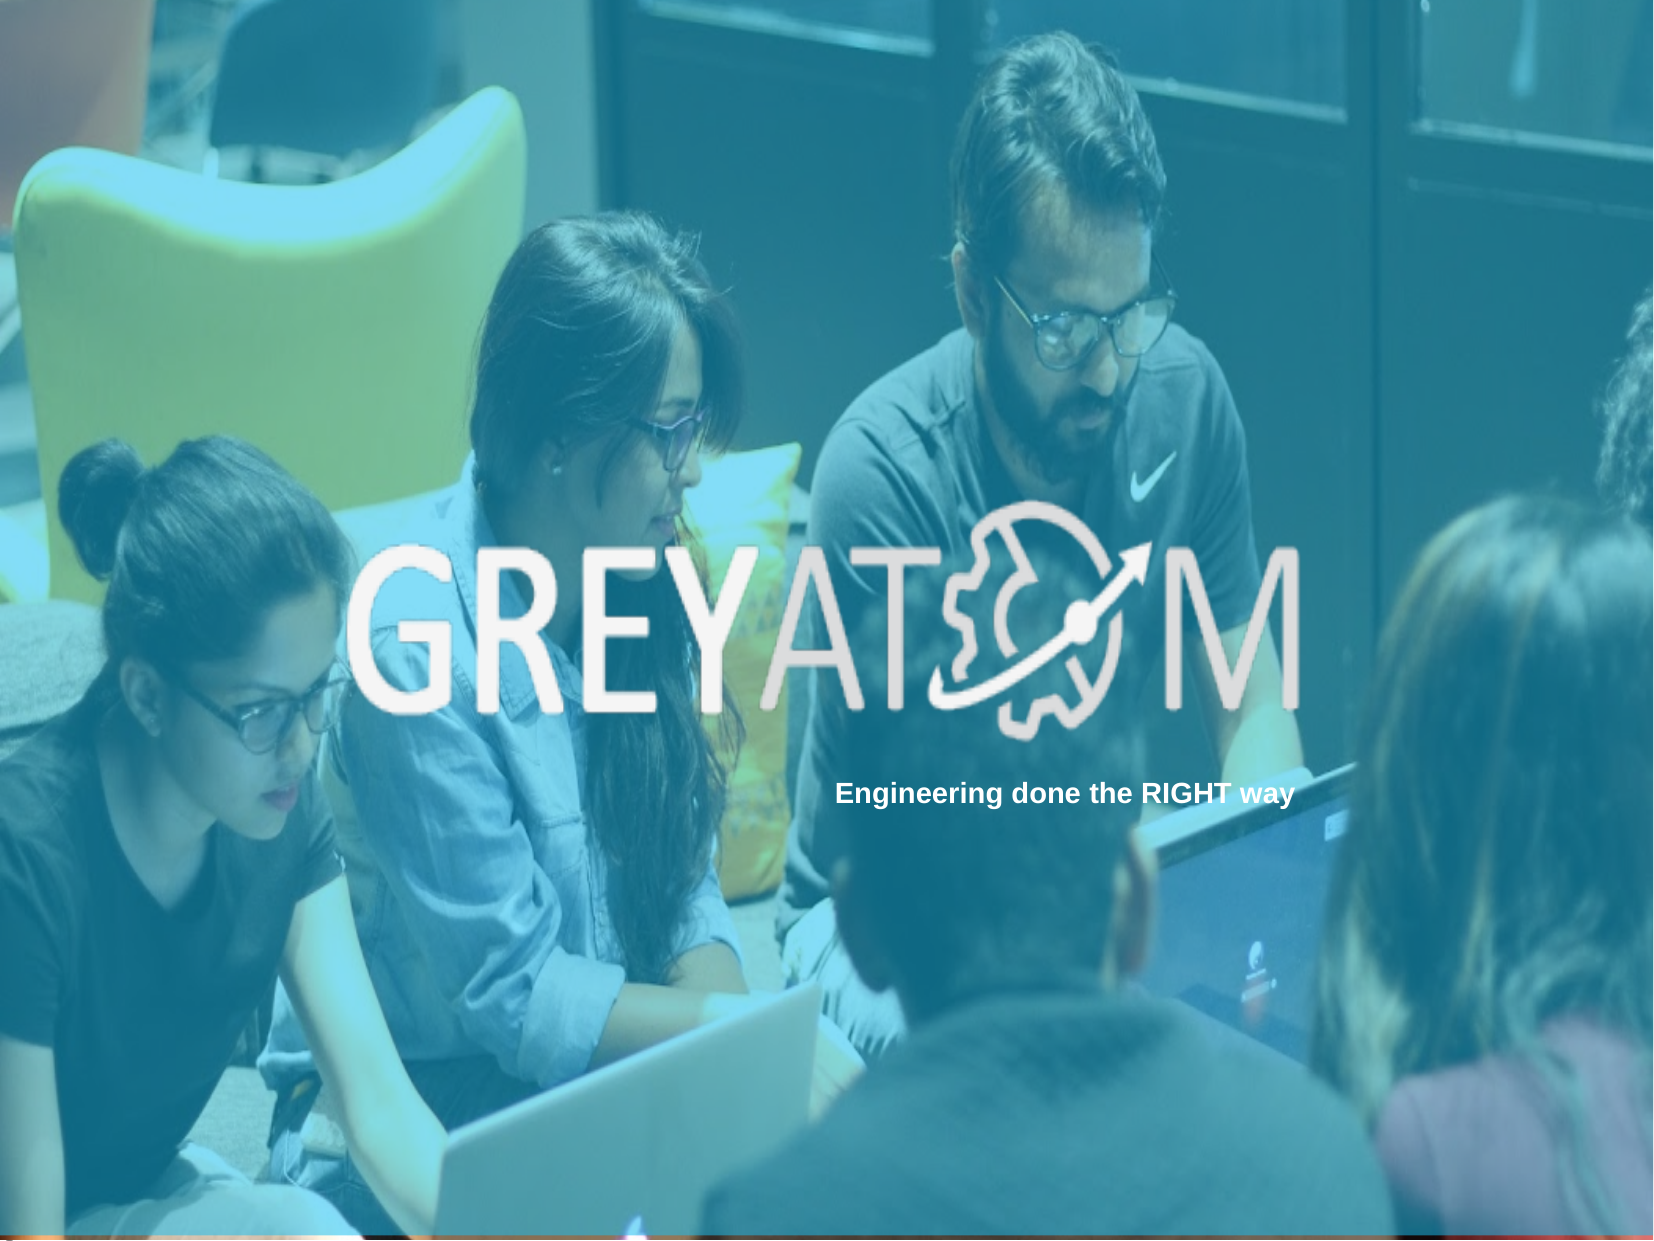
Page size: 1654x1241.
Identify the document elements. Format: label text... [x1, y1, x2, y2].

text_box Engineering done the RIGHT way [365, 757, 1311, 827]
picture [0, 0, 1654, 1241]
